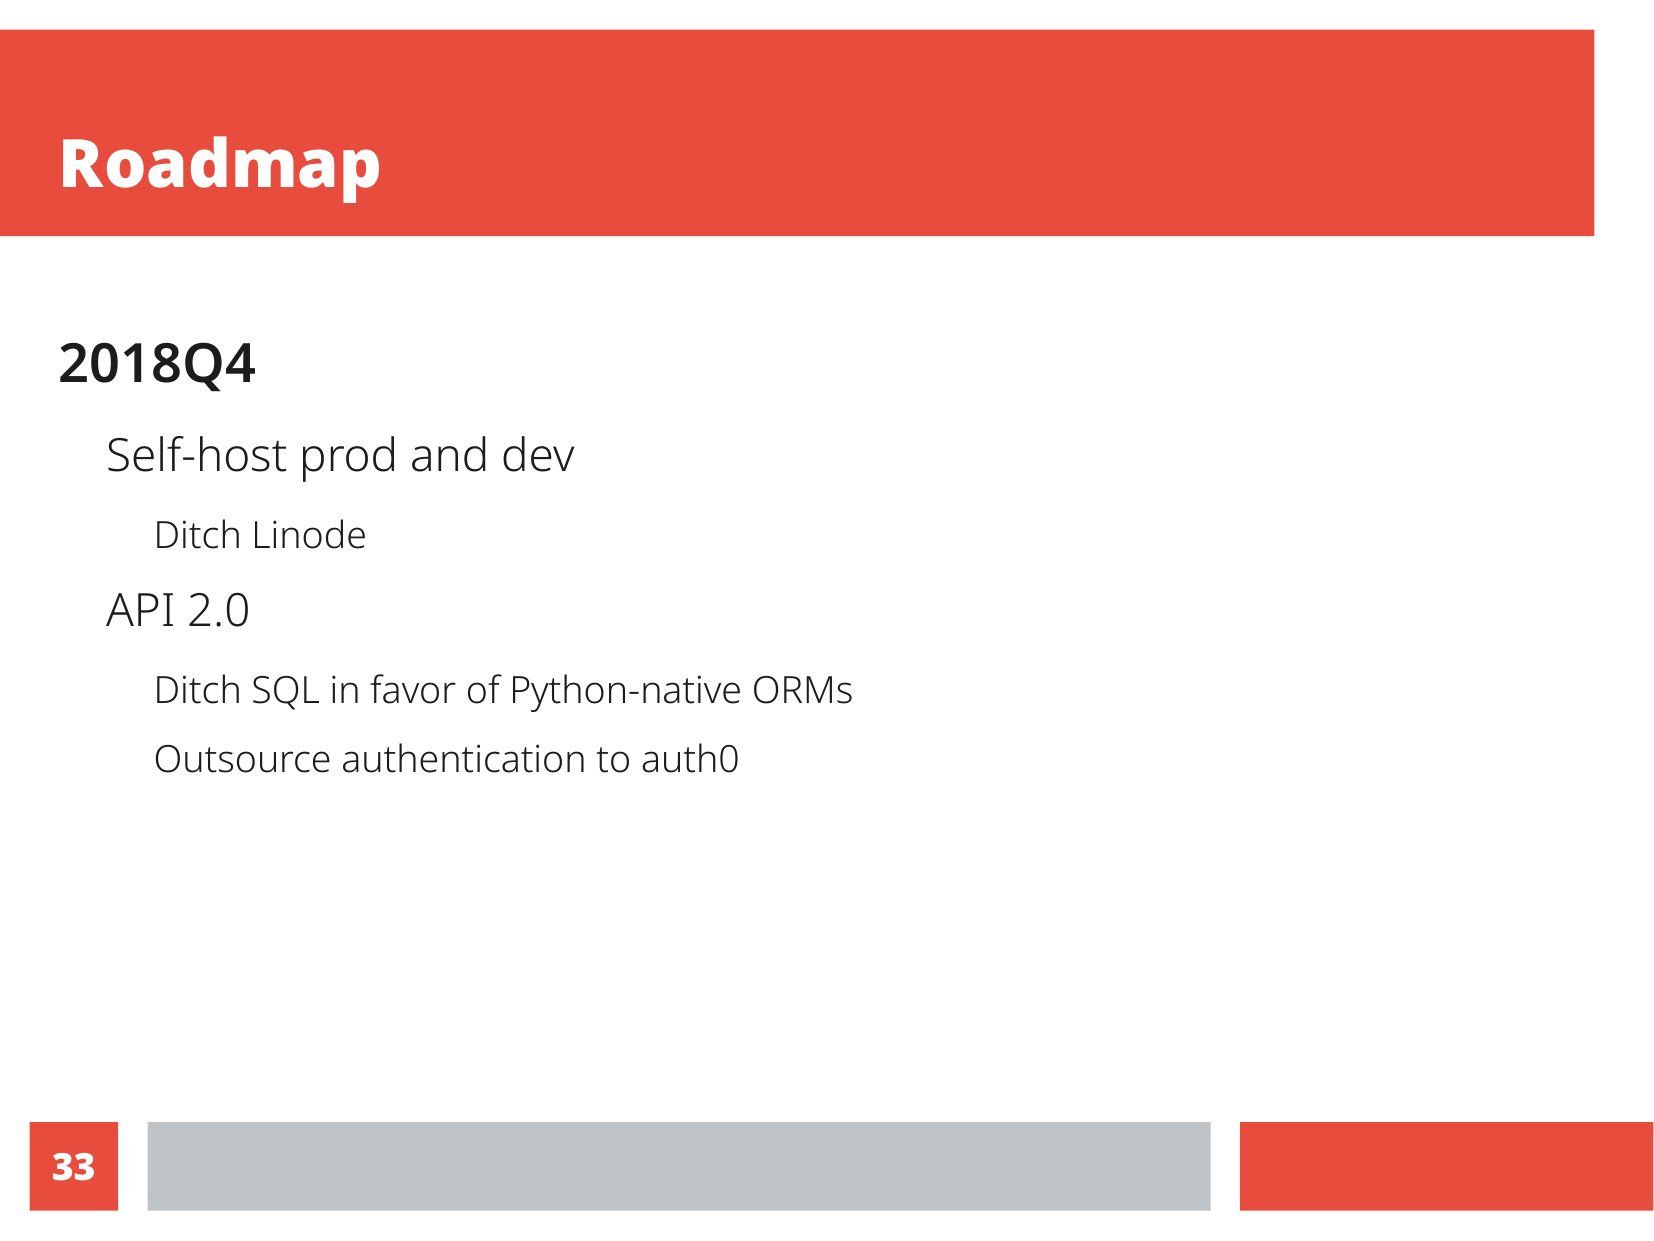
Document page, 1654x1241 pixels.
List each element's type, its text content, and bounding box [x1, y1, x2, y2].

title Roadmap [59, 59, 1595, 207]
list 2018Q4 Self-host prod and dev Ditch Linode API 2.0 Ditch SQL in favor of Python-native ORMs Outsource authentication to auth0 [59, 324, 1565, 1093]
